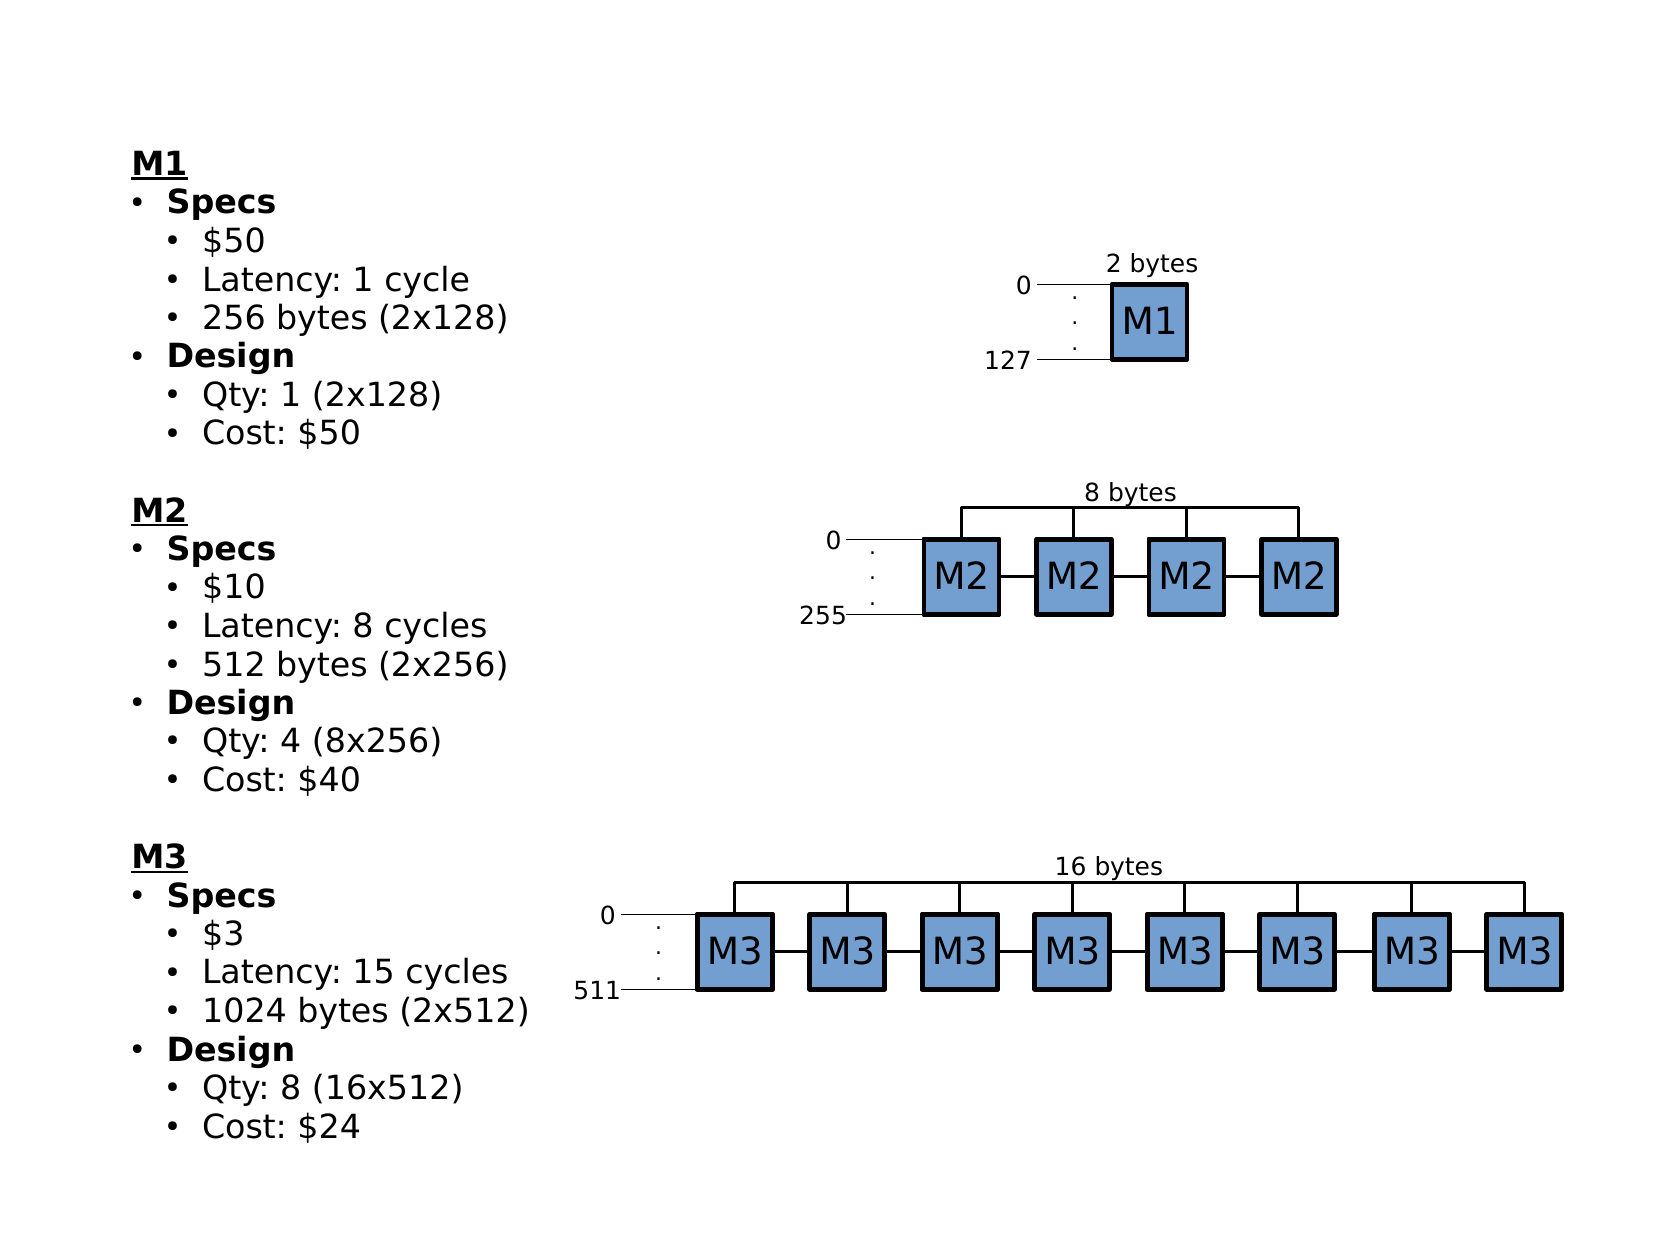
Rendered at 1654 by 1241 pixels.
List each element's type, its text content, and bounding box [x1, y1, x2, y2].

text_box 16 bytes [1039, 845, 1179, 890]
text_box M3 [1147, 914, 1223, 990]
text_box M2 [923, 539, 999, 615]
text_box 127 [969, 338, 1052, 383]
text_box . . . [854, 526, 892, 618]
text_box M3 [922, 914, 998, 990]
text_box M3 [1259, 914, 1335, 990]
text_box 8 bytes [1069, 470, 1192, 515]
text_box M3 [697, 914, 773, 990]
text_box 511 [558, 968, 649, 1043]
text_box M1 Specs $50 Latency: 1 cycle 256 bytes (2x128) Design Qty: 1 (2x128) Cost: $50 M2 Specs $10 Latency: 8 cycles 512 bytes (2x256) Design Qty: 4 (8x256) Cost: $40 M3 Specs $3 Latency: 15 cycles 1024 bytes (2x512) Design Qty: 8 (16x512) Cost: $24 [116, 137, 546, 1154]
text_box 0 [810, 518, 857, 563]
text_box 2 bytes [1091, 241, 1214, 286]
text_box M2 [1036, 539, 1112, 615]
text_box M3 [1034, 914, 1110, 990]
text_box M2 [1261, 539, 1337, 615]
text_box M1 [1112, 286, 1188, 360]
text_box . . . [640, 901, 678, 993]
text_box 0 [585, 893, 631, 938]
text_box M3 [1374, 914, 1450, 990]
text_box 0 [1001, 263, 1047, 308]
text_box . . . [1056, 271, 1094, 363]
text_box M2 [1148, 539, 1224, 615]
text_box M3 [809, 914, 885, 990]
text_box M3 [1486, 914, 1562, 990]
text_box 255 [784, 593, 864, 668]
